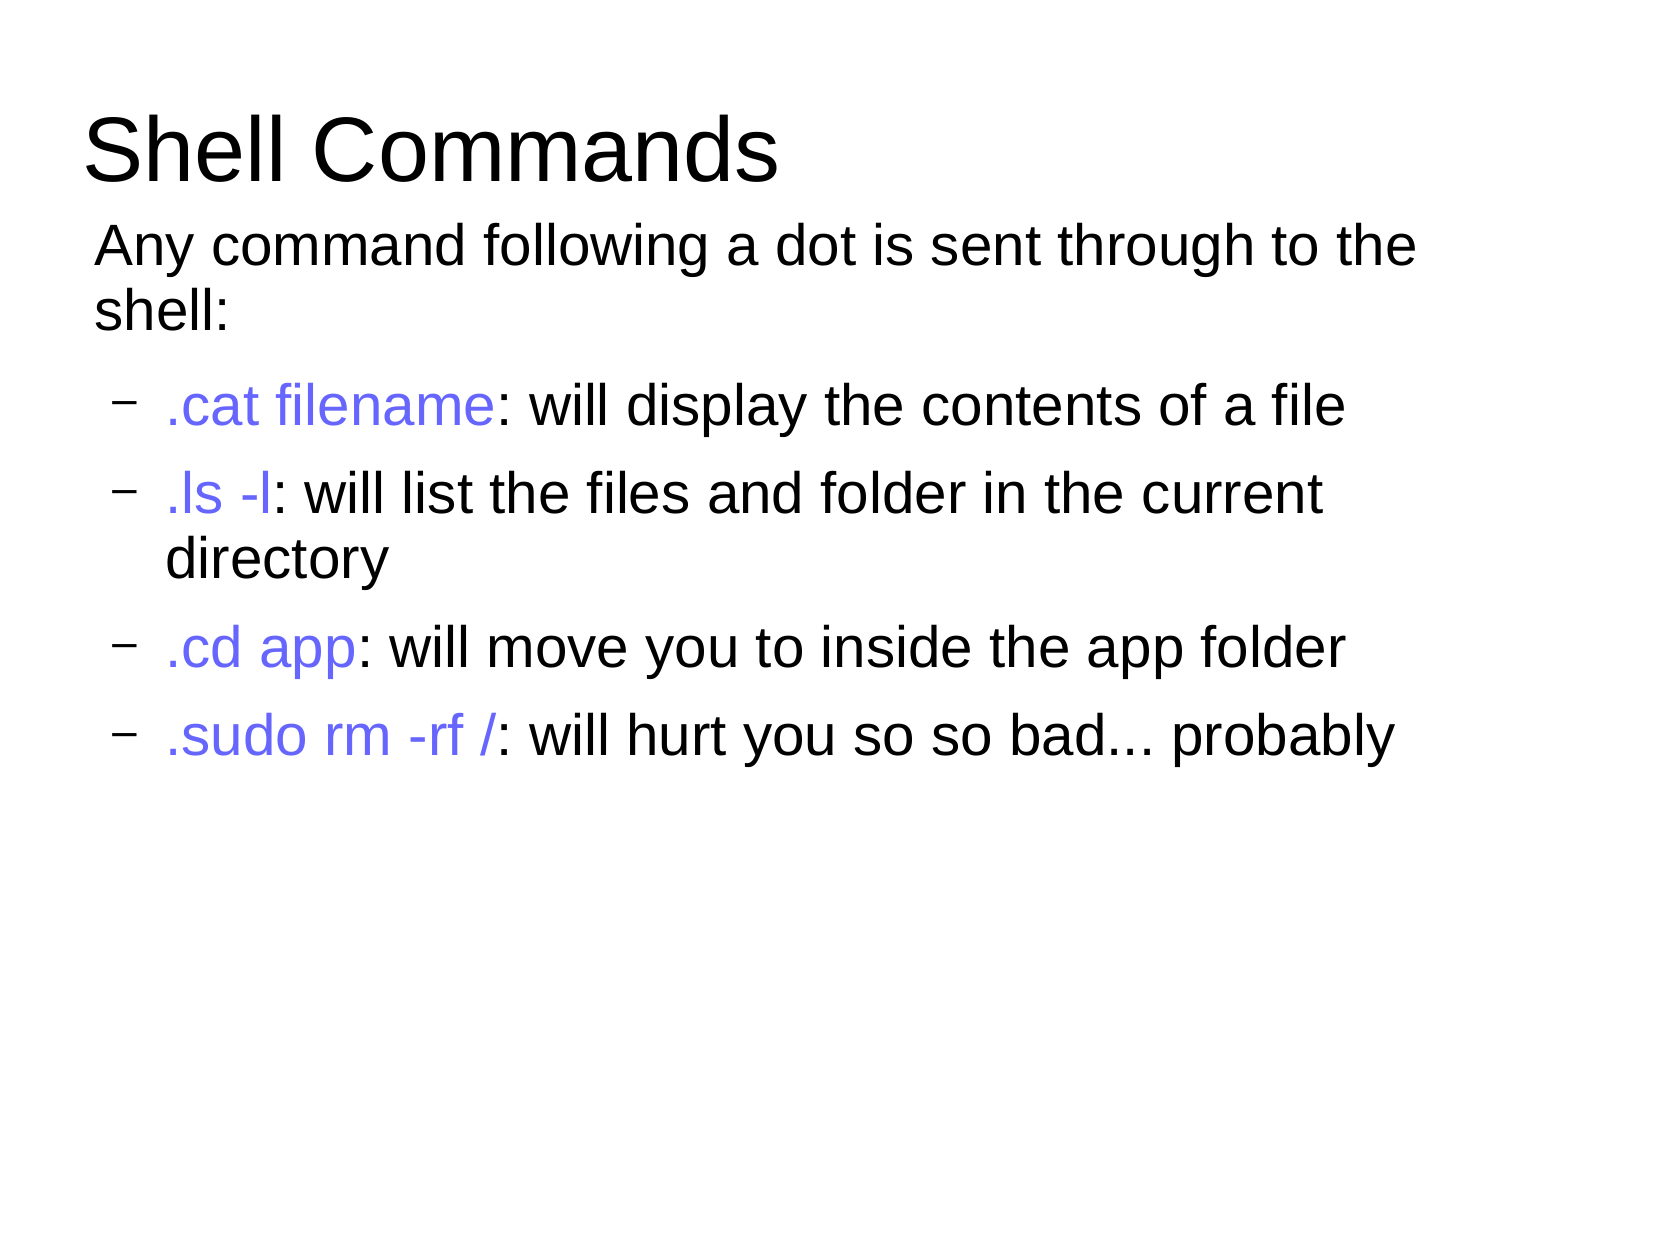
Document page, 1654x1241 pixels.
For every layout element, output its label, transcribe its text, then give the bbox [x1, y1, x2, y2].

title Shell Commands [82, 47, 1235, 212]
list Any command following a dot is sent through to the shell: .cat filename: will display the contents of a file .ls -l: will list the files and folder in the current directory .cd app: will move you to inside the app folder .sudo rm -rf /: will hurt you so so bad... probably [23, 212, 1524, 932]
